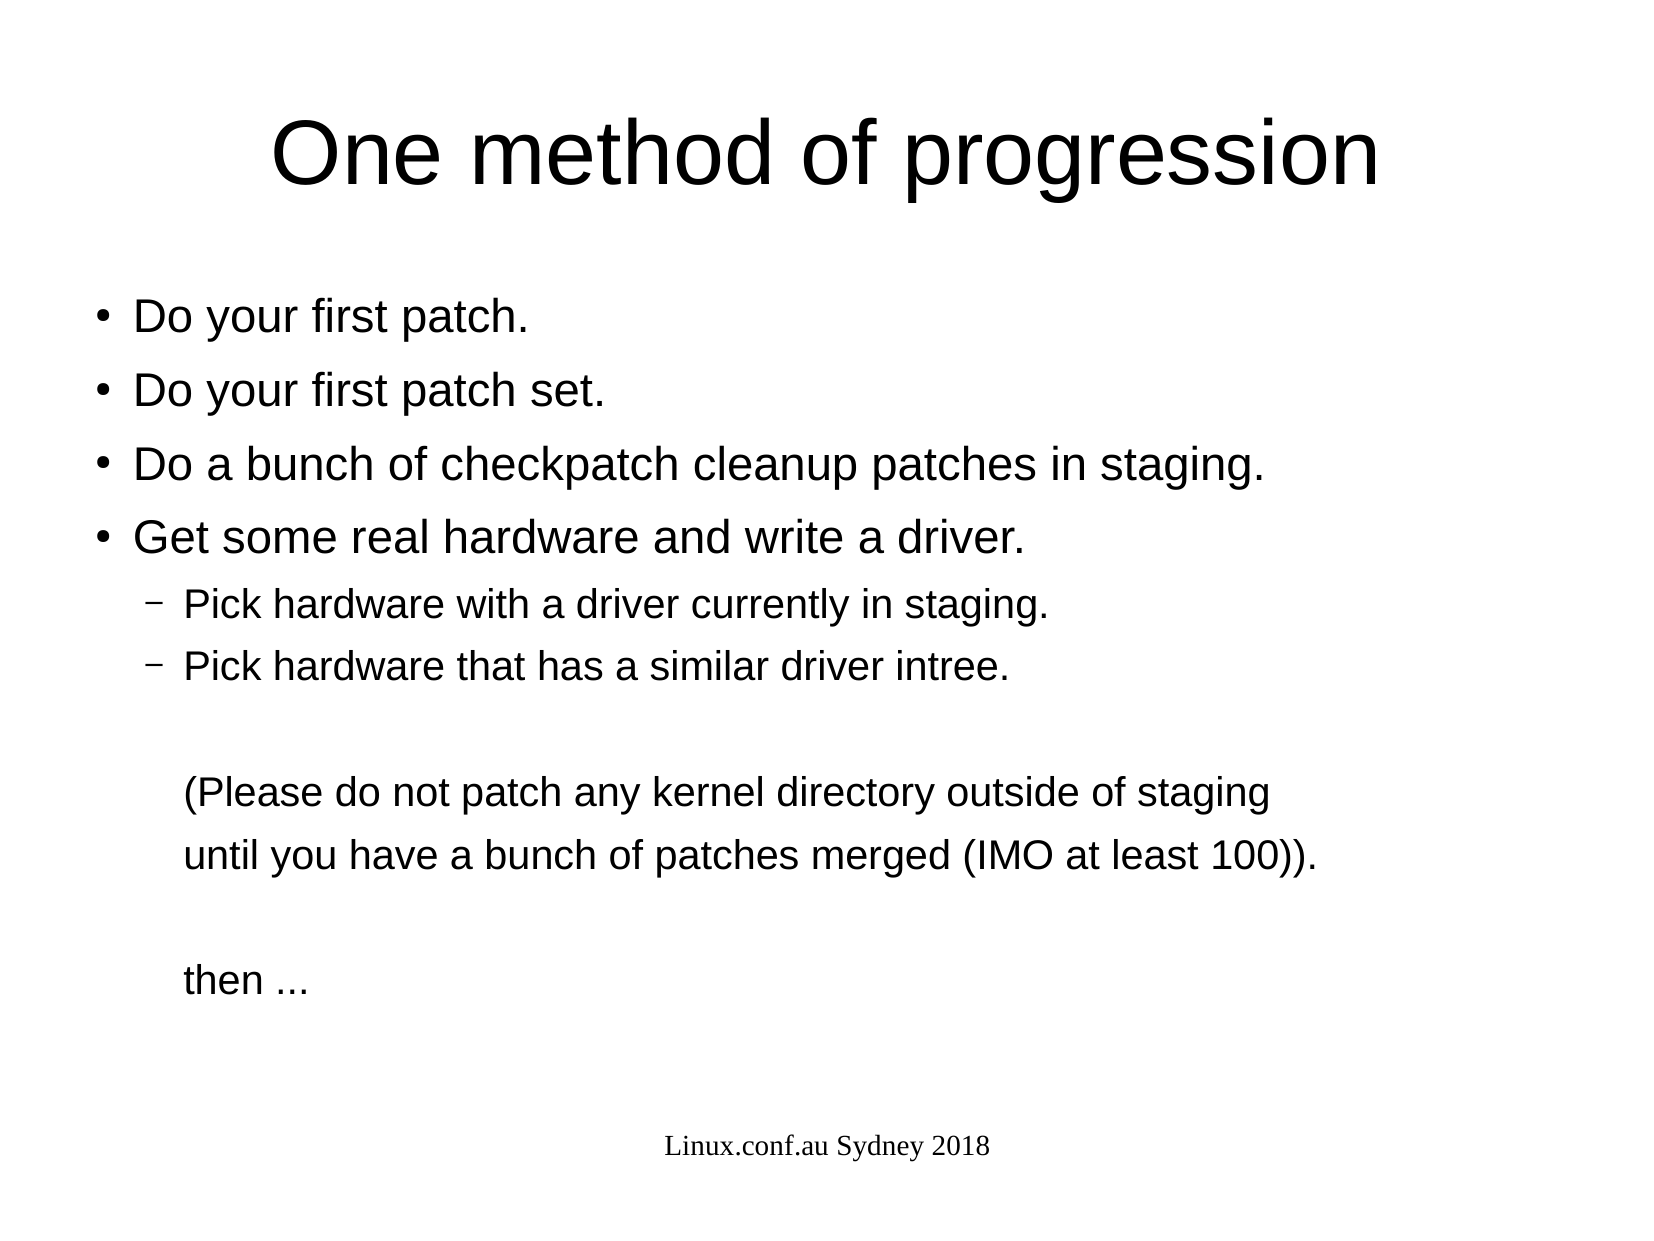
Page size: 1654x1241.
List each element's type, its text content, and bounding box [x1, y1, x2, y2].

title One method of progression [82, 49, 1571, 257]
list Do your first patch. Do your first patch set. Do a bunch of checkpatch cleanup patches in staging. Get some real hardware and write a driver. Pick hardware with a driver currently in staging. Pick hardware that has a similar driver intree. (Please do not patch any kernel directory outside of staging until you have a bunch of patches merged (IMO at least 100)). then ... [82, 290, 1571, 1010]
